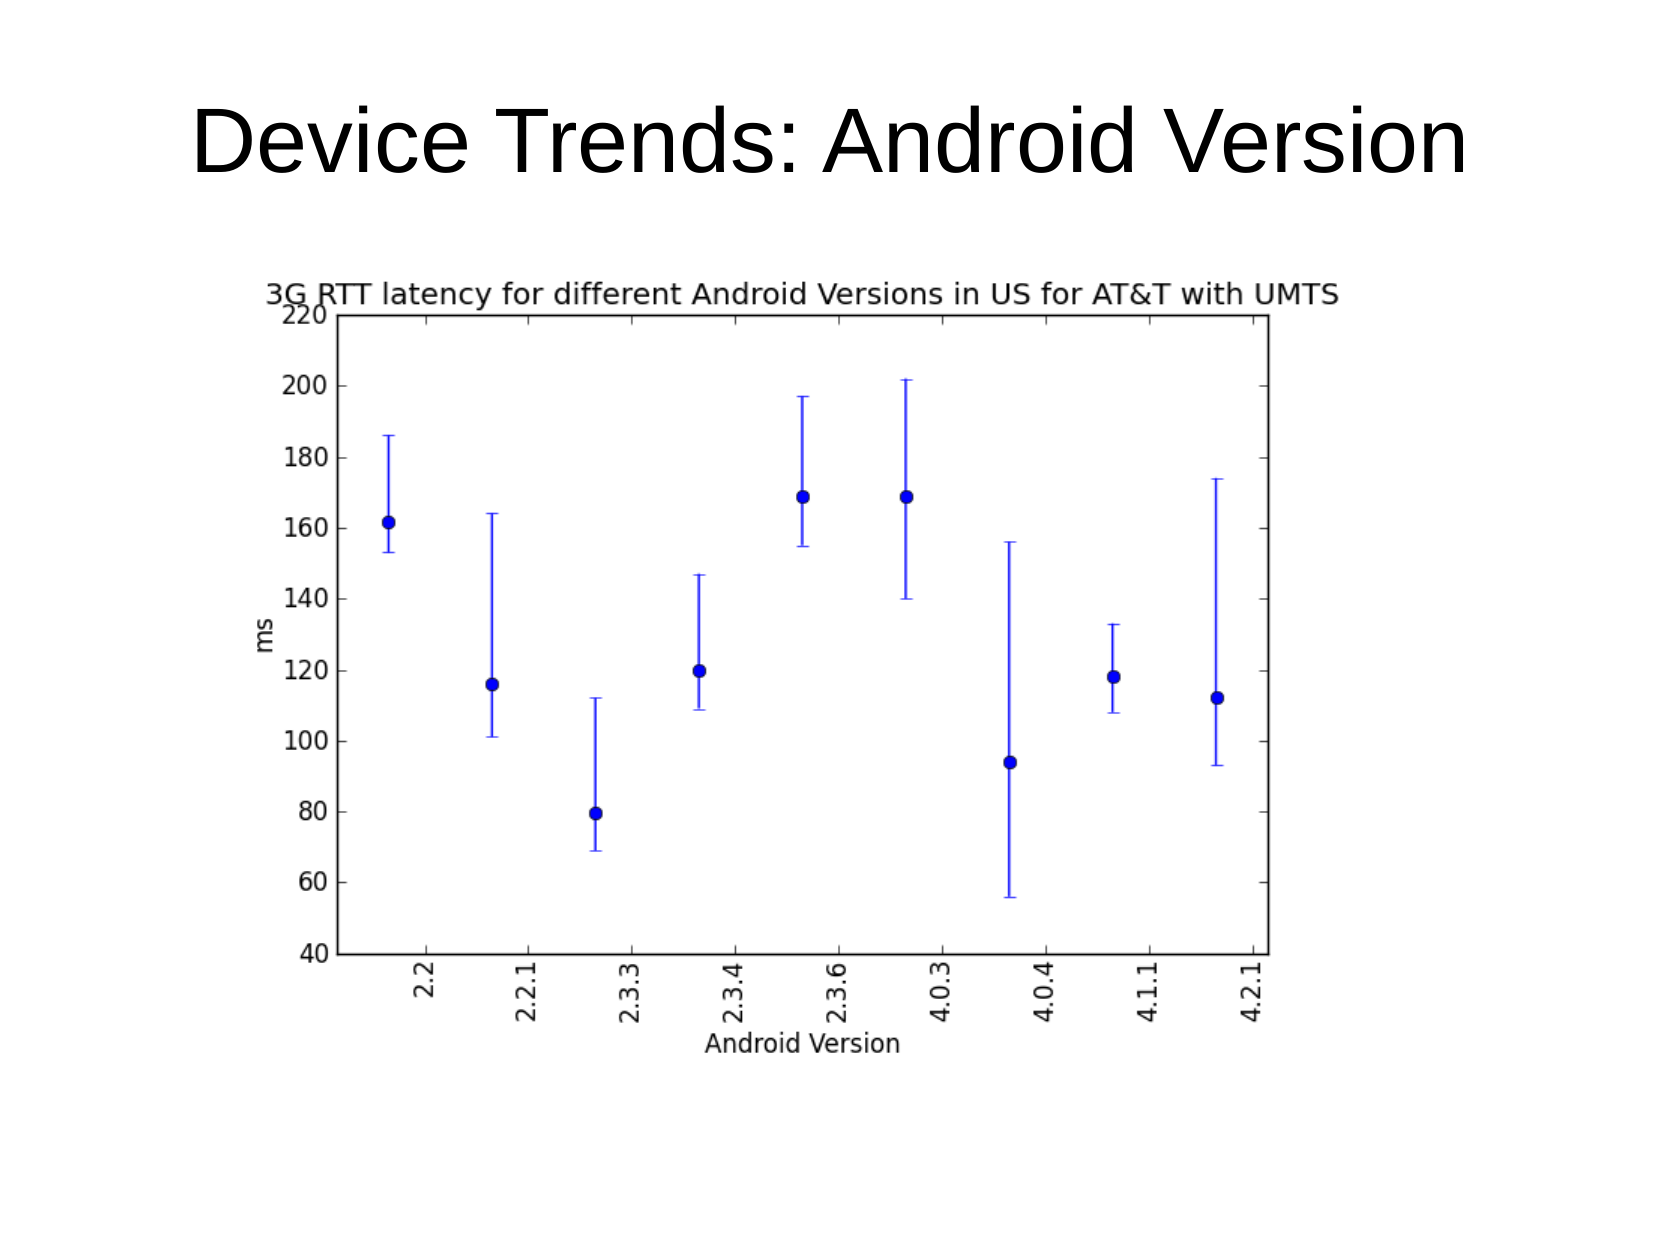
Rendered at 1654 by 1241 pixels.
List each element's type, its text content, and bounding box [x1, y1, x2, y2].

picture [187, 225, 1388, 1126]
title Device Trends: Android Version [86, 37, 1576, 245]
